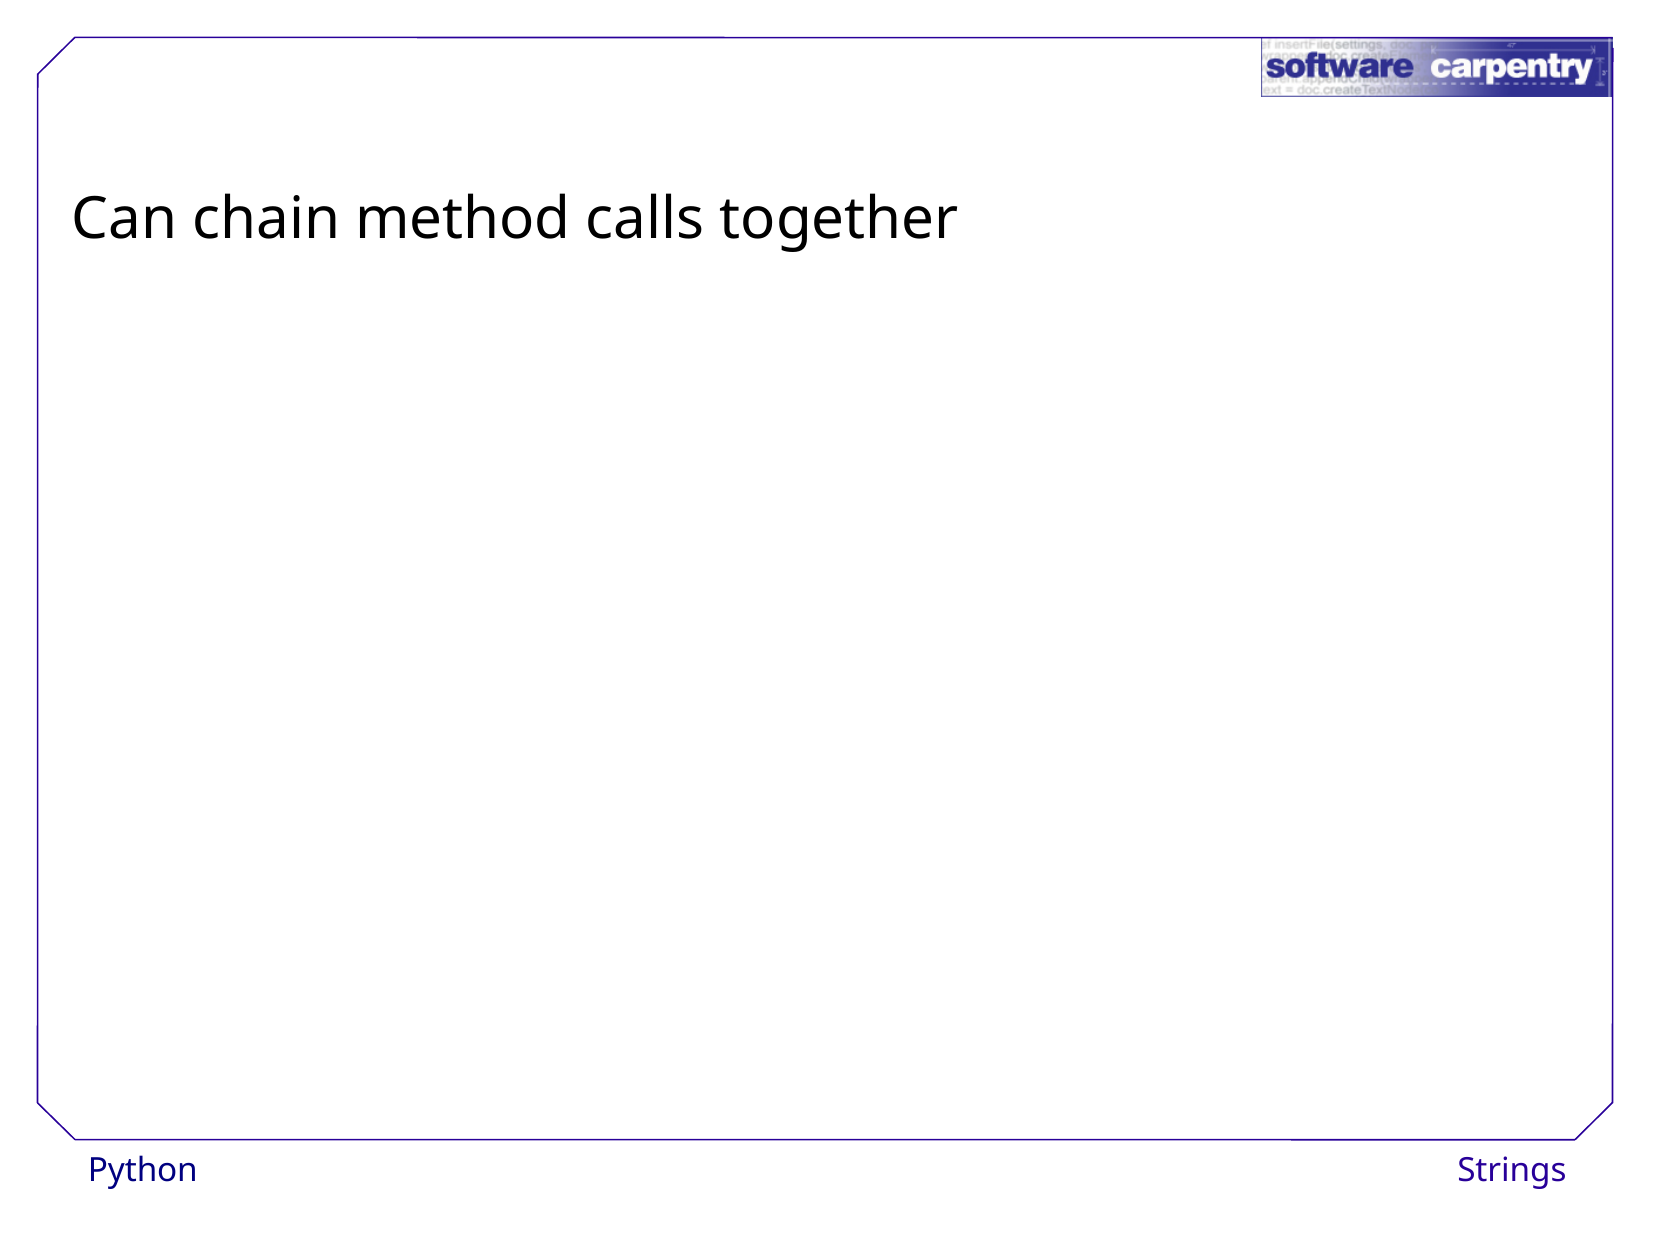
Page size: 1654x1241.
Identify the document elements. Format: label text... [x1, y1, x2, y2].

picture [1261, 39, 1613, 97]
text_box Can chain method calls together [56, 138, 1124, 259]
